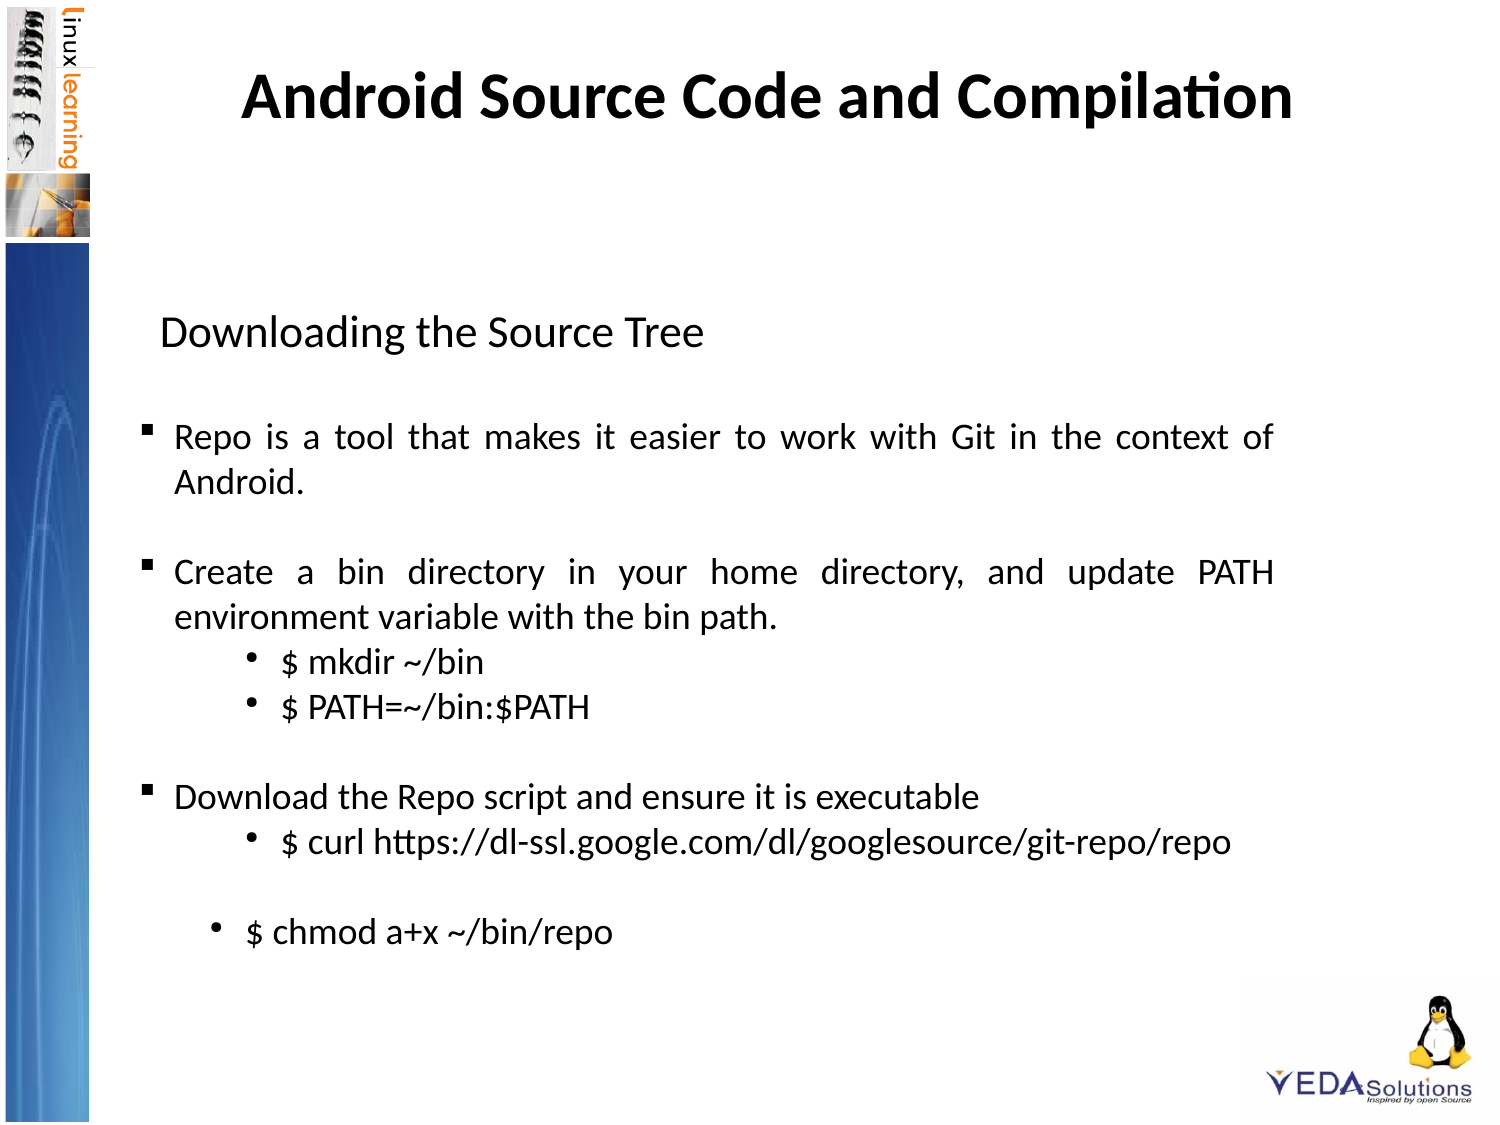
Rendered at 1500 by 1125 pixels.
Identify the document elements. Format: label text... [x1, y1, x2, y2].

picture [5, 0, 97, 237]
text_box Downloading the Source Tree Repo is a tool that makes it easier to work with Git in the context of Android. Create a bin directory in your home directory, and update PATH environment variable with the bin path. $ mkdir ~/bin $ PATH=~/bin:$PATH Download the Repo script and ensure it is executable $ curl https://dl-ssl.google.com/dl/googlesource/git-repo/repo $ chmod a+x ~/bin/repo [123, 249, 1290, 1058]
picture [1245, 977, 1500, 1125]
picture [5, 243, 89, 1122]
text_box Android Source Code and Compilation [112, 45, 1425, 197]
